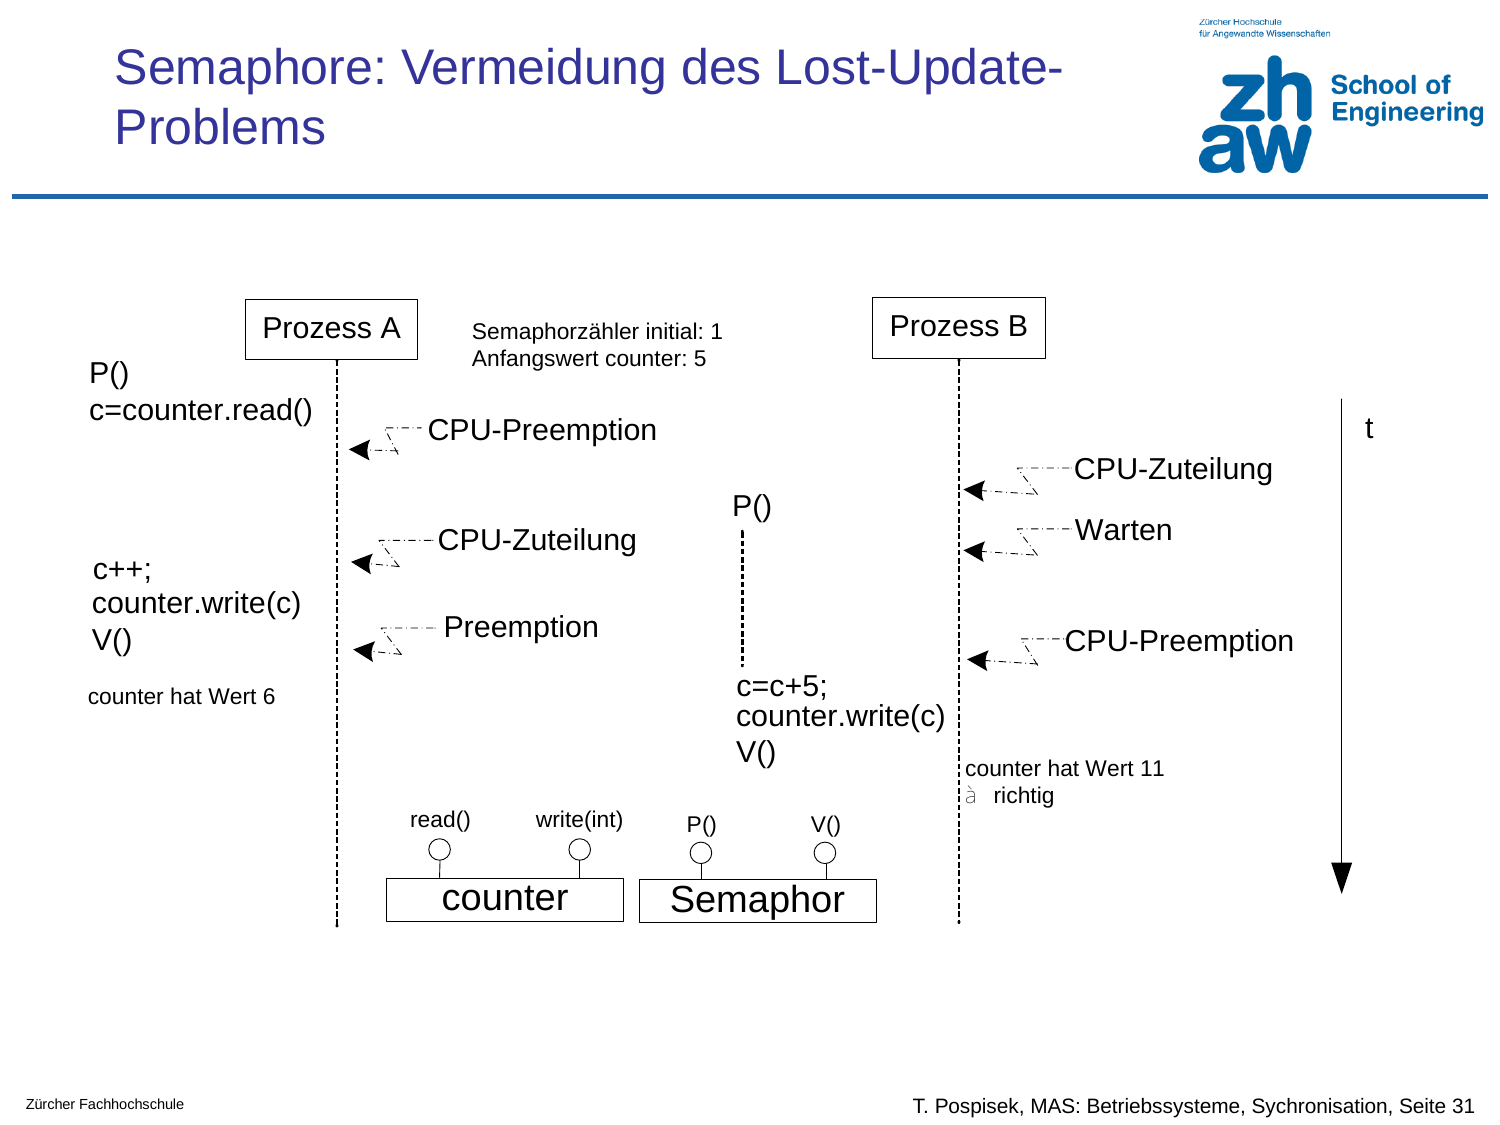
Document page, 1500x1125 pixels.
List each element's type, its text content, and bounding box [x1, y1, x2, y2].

title Semaphore: Vermeidung des Lost-Update-Problems [99, 50, 1182, 163]
picture [1199, 19, 1483, 173]
picture [75, 289, 1419, 938]
